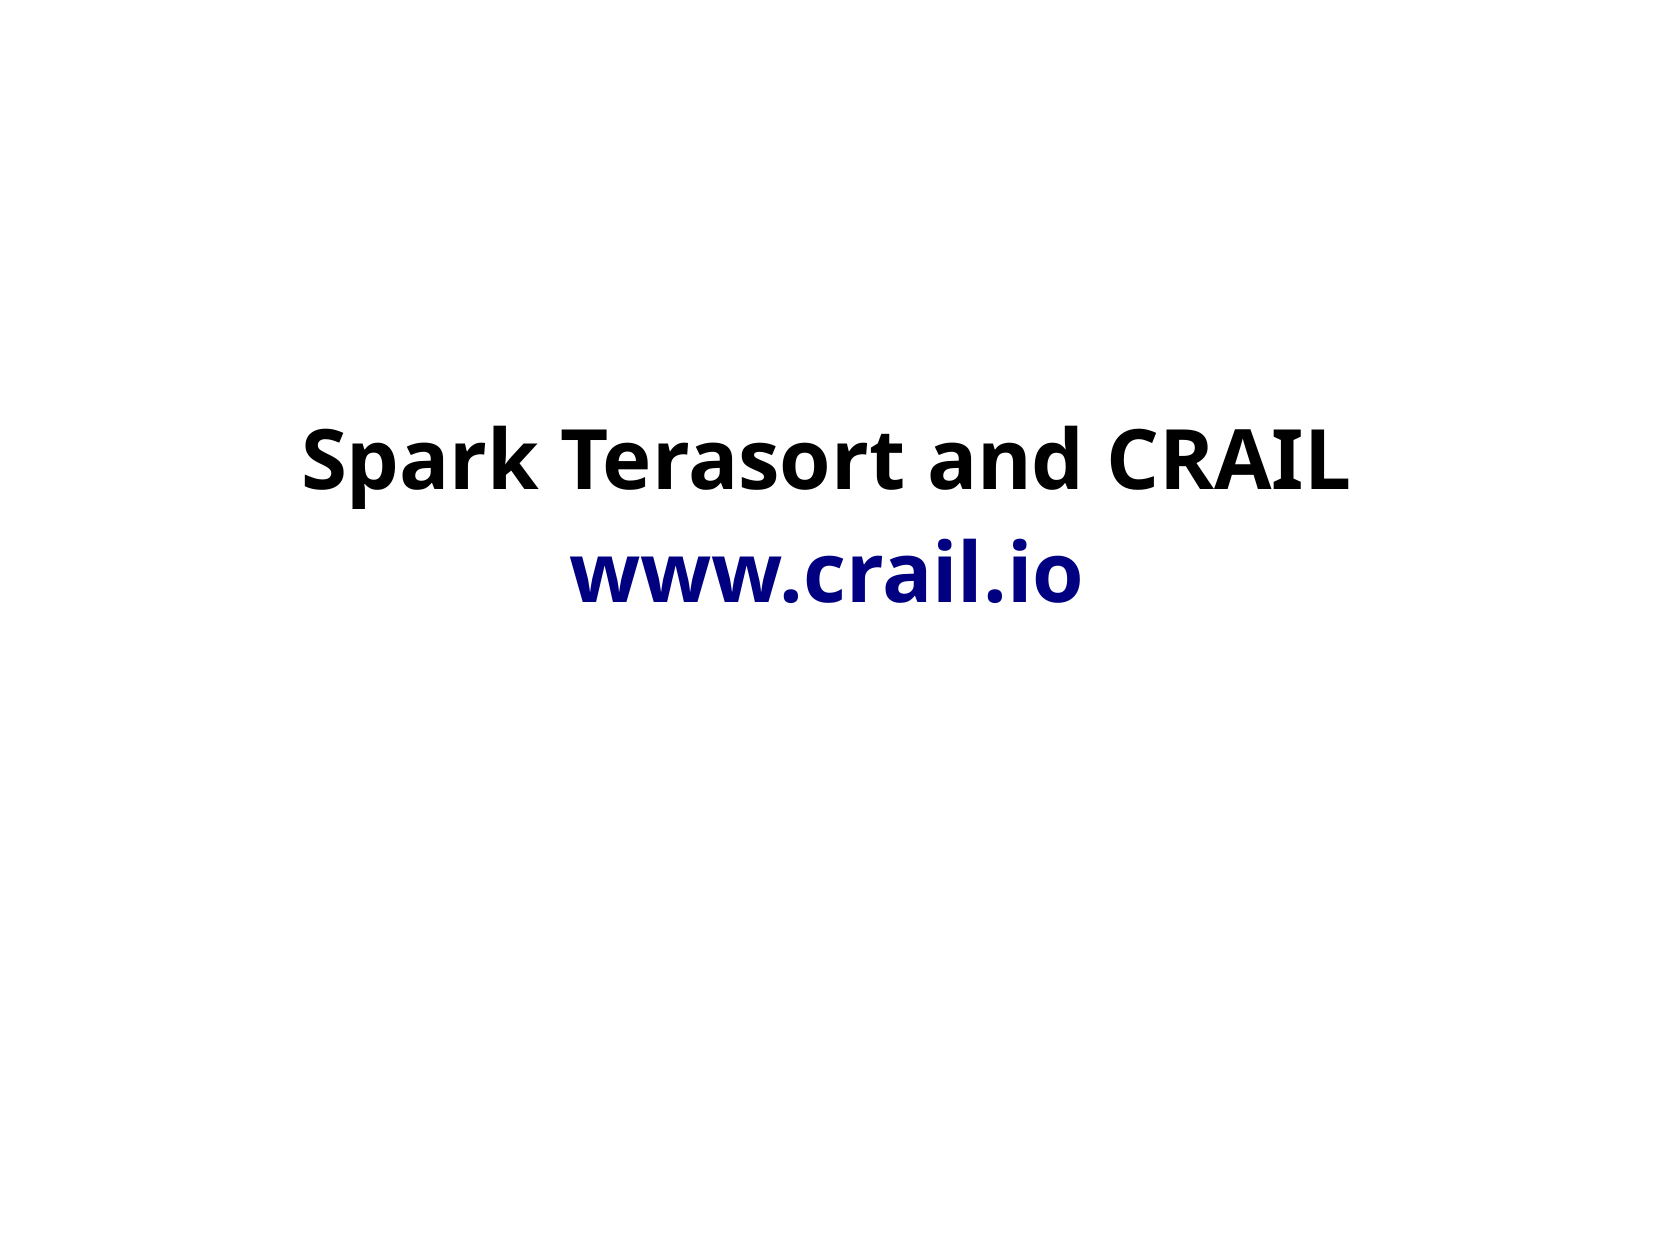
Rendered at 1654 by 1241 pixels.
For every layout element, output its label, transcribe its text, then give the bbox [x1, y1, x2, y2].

subtitle Spark Terasort and CRAIL www.crail.io [82, 290, 1571, 1010]
